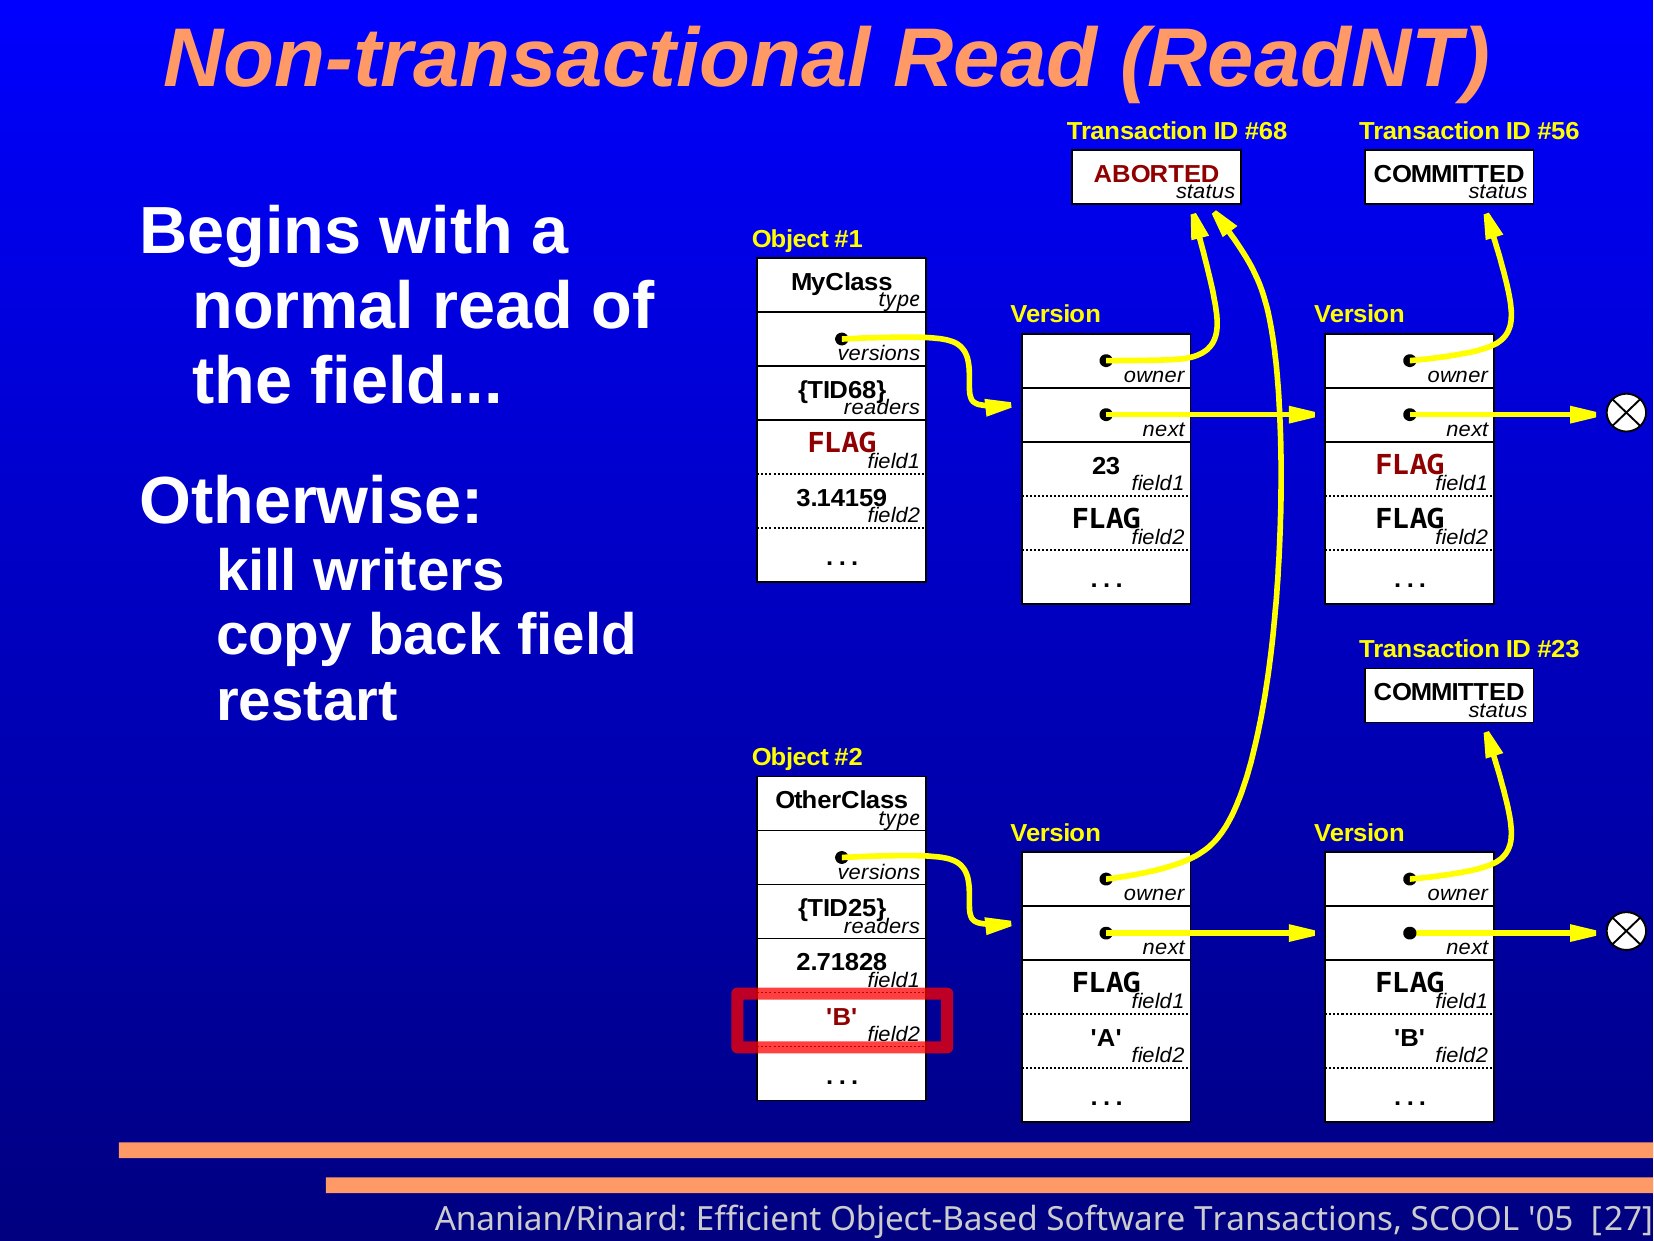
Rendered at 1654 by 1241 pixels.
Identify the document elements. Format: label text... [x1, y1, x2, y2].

picture [743, 110, 1653, 1130]
picture [744, 1000, 941, 1041]
list Begins with a normal read of the field... Otherwise: kill writers copy back field restart [121, 193, 701, 1133]
title Non-transactional Read (ReadNT) [121, 0, 1534, 115]
